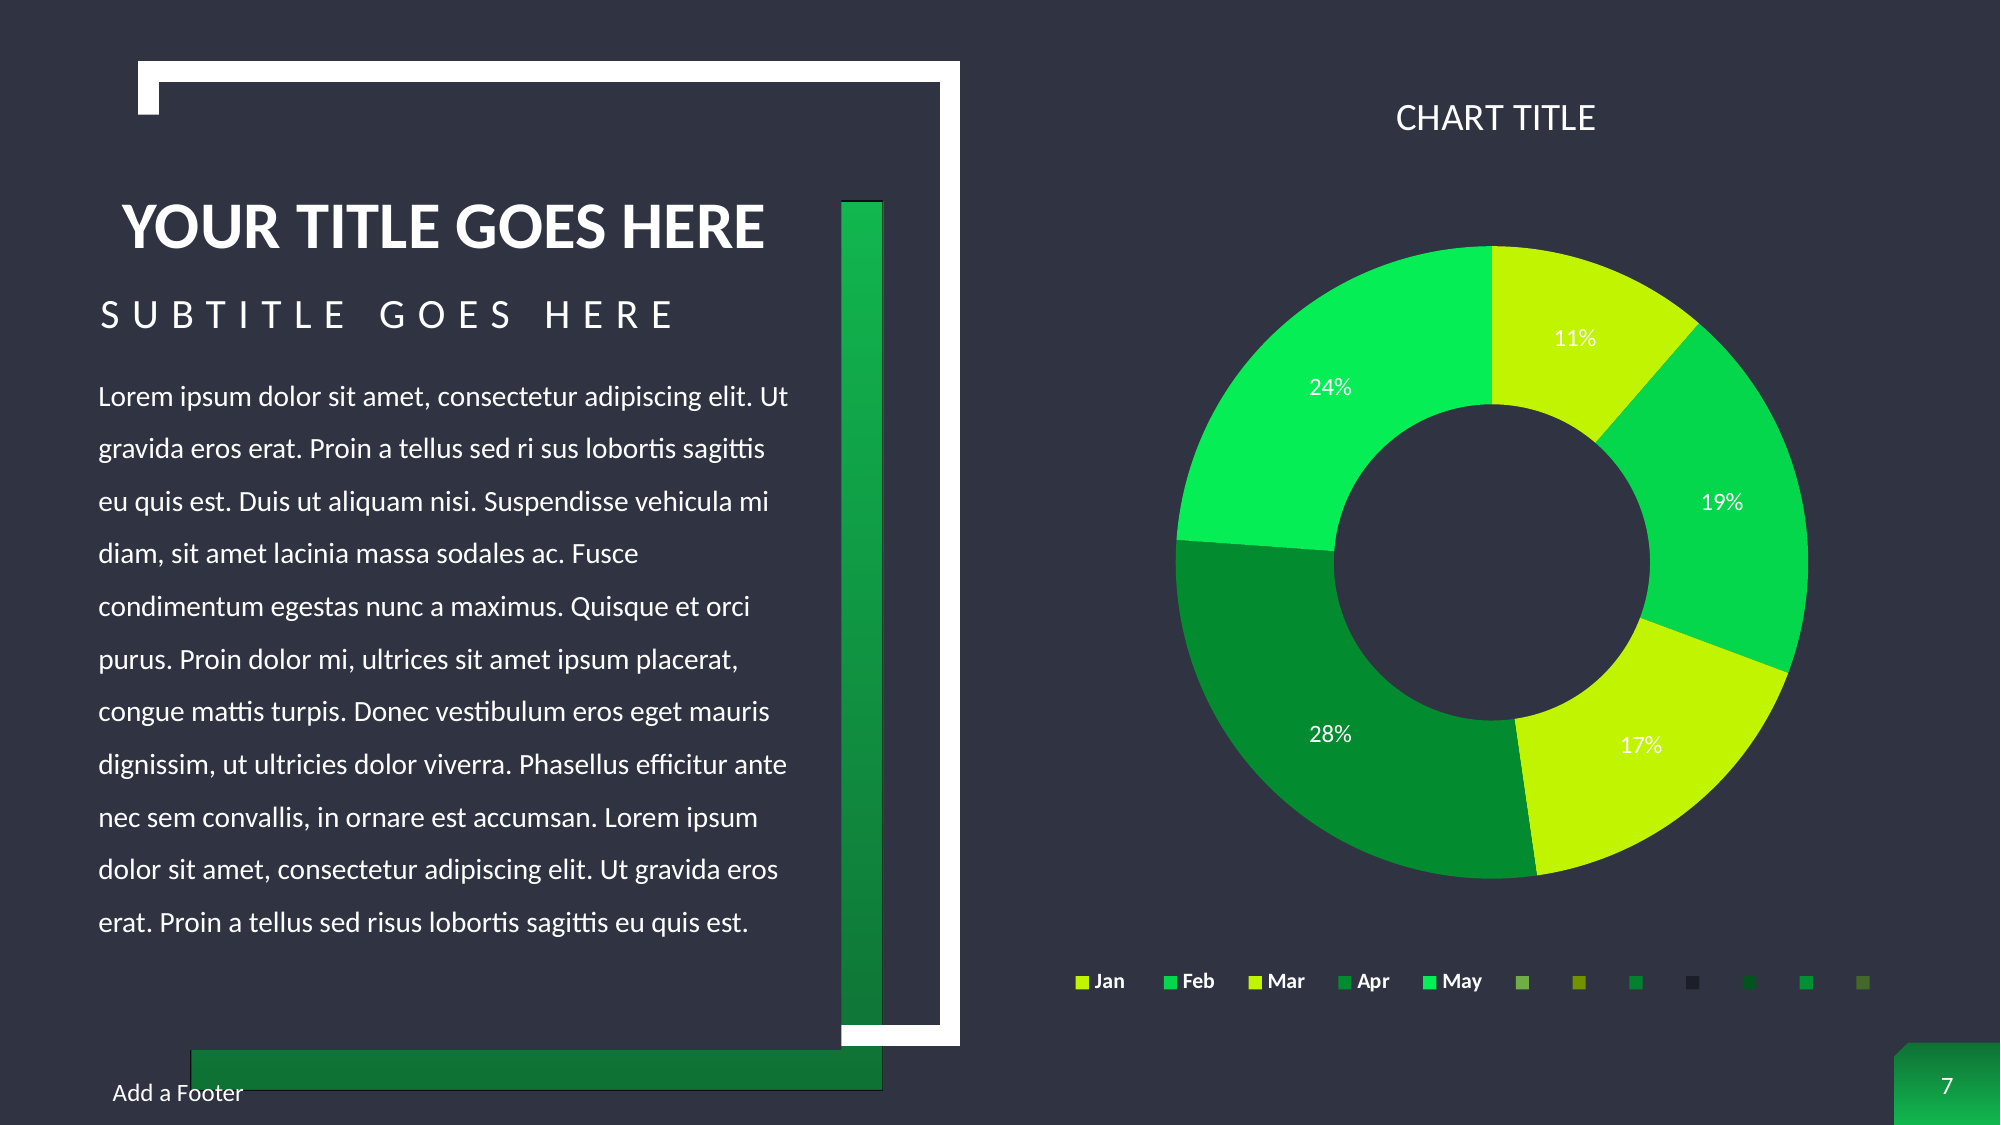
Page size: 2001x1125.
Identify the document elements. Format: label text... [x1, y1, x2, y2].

title YOUR TITLE GOES HERE [98, 180, 792, 275]
list Lorem ipsum dolor sit amet, consectetur adipiscing elit. Ut gravida eros erat. Proin a tellus sed ri sus lobortis sagittis eu quis est. Duis ut aliquam nisi. Suspendisse vehicula mi diam, sit amet lacinia massa sodales ac. Fusce condimentum egestas nunc a maximus. Quisque et orci purus. Proin dolor mi, ultrices sit amet ipsum placerat, congue mattis turpis. Donec vestibulum eros eget mauris dignissim, ut ultricies dolor viverra. Phasellus efficitur ante nec sem convallis, in ornare est accumsan. Lorem ipsum dolor sit amet, consectetur adipiscing elit. Ut gravida eros erat. Proin a tellus sed risus lobortis sagittis eu quis est. [98, 351, 792, 985]
chart [1050, 77, 1907, 1048]
footer Add a Footer [97, 1061, 773, 1121]
slide_number <number> [1894, 1050, 2000, 1118]
list SUBTITLE GOES HERE [100, 285, 789, 351]
